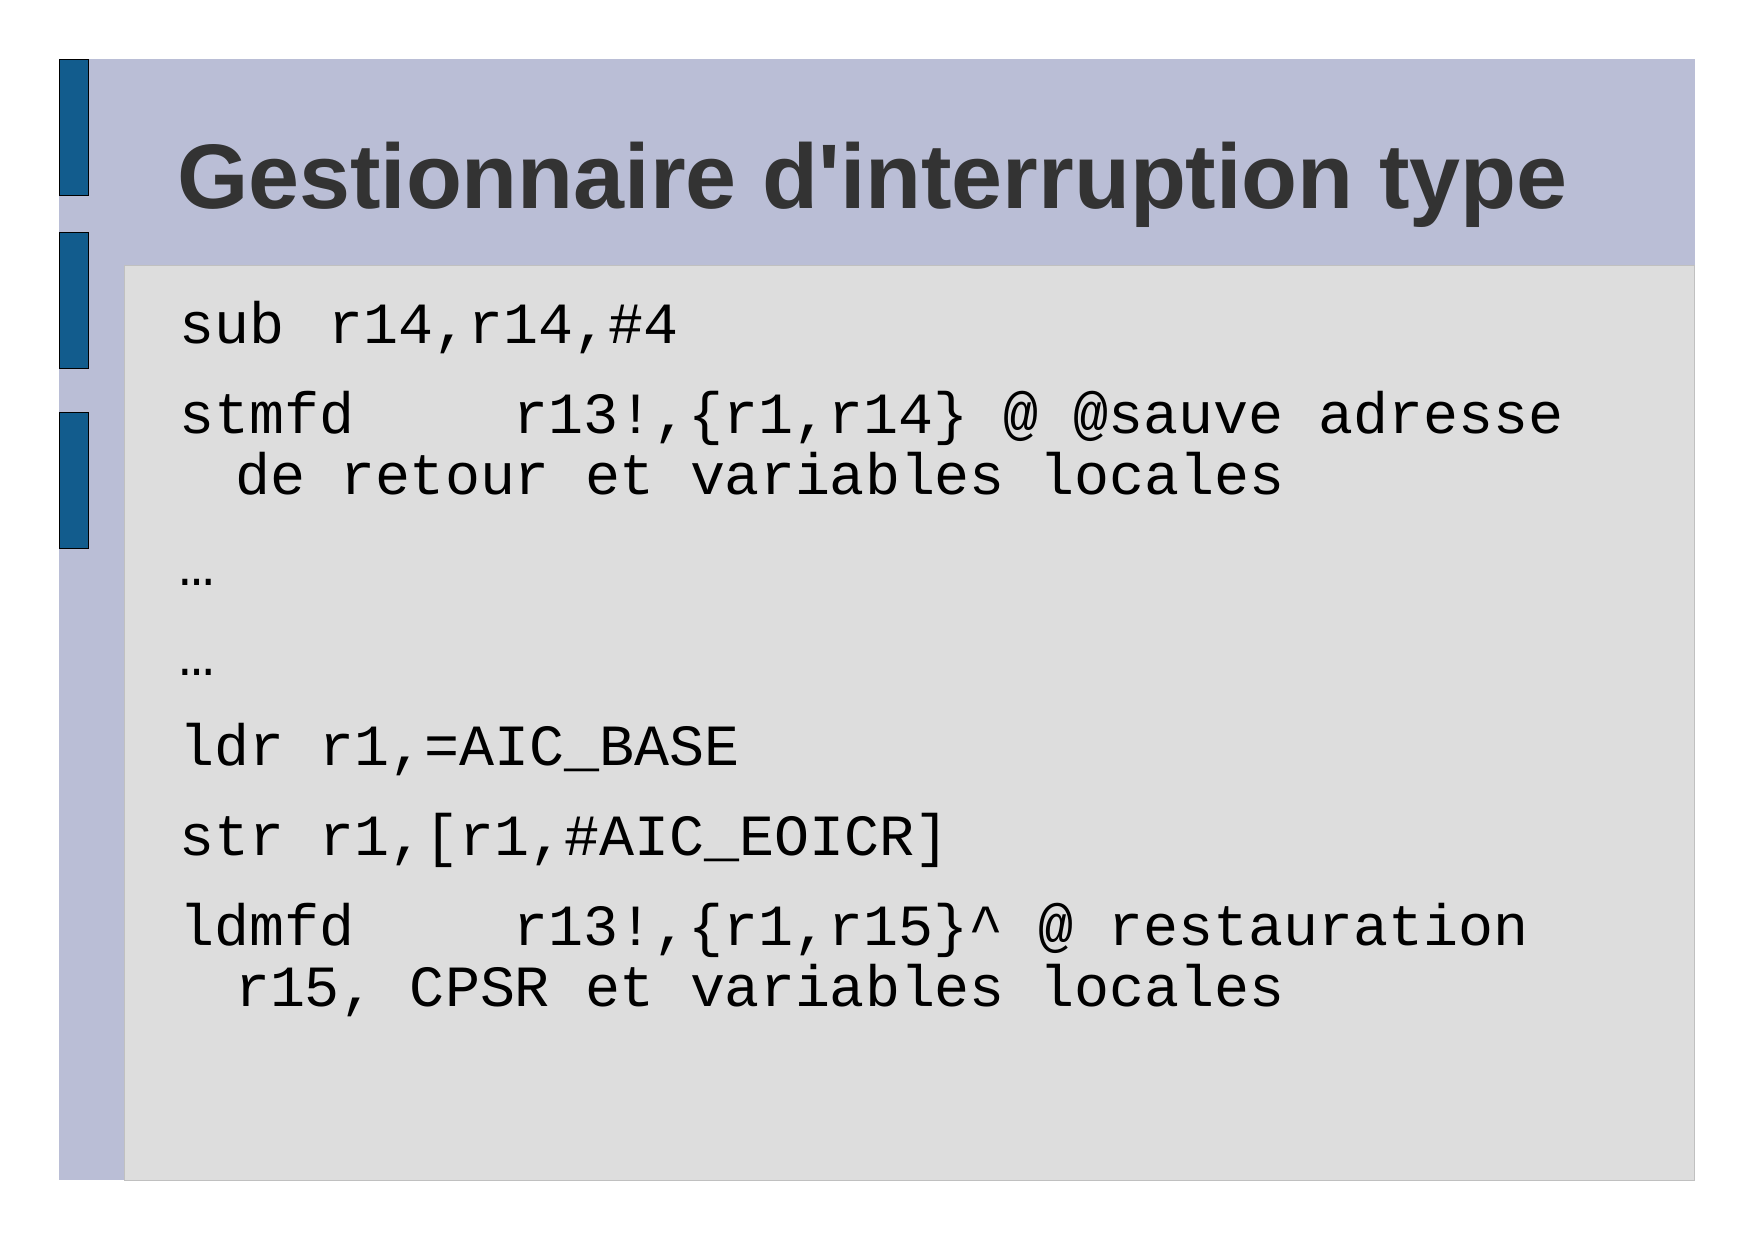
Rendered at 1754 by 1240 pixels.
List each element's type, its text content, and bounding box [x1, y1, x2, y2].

list sub r14,r14,#4 stmfd r13!,{r1,r14} @ @sauve adresse de retour et variables locales … … ldr r1,=AIC_BASE str r1,[r1,#AIC_EOICR] ldmfd r13!,{r1,r15}^ @ restauration r15, CPSR et variables locales [179, 295, 1577, 1093]
title Gestionnaire d'interruption type [118, 88, 1654, 266]
